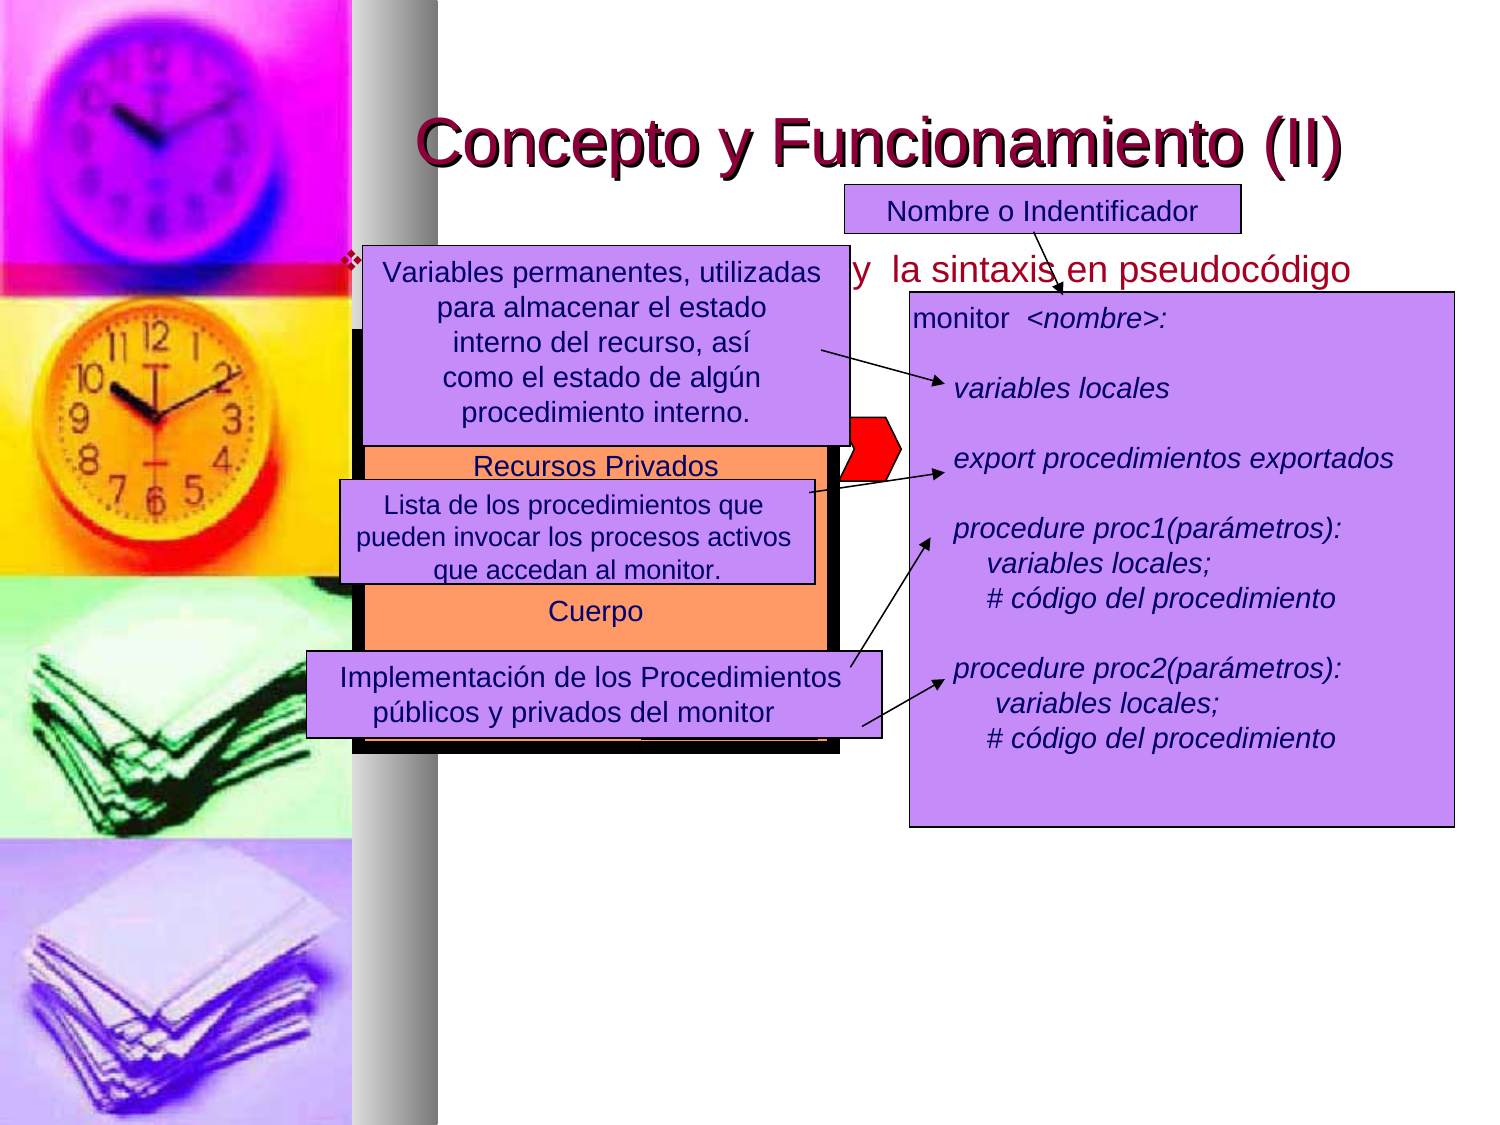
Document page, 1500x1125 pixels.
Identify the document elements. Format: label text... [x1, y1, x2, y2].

picture [0, 0, 352, 1125]
title Concepto y Funcionamiento (II) [399, 29, 1450, 246]
text_box y la sintaxis en pseudocódigo [1042, 246, 1383, 280]
text_box [838, 417, 902, 482]
text_box Recursos Privados Procedimientos Públicos (Procedimientos Privados) Cuerpo [358, 334, 834, 490]
text_box Recursos Privados Procedimientos Públicos (Procedimientos Privados) Cuerpo [358, 490, 834, 650]
text_box Nombre o Indentificador [844, 184, 1241, 234]
text_box Lista de los procedimientos que pueden invocar los procesos activos que accedan al monitor. [339, 479, 815, 585]
text_box Implementación de los Procedimientos públicos y privados del monitor [306, 650, 883, 739]
text_box Recursos Privados Procedimientos Públicos (Procedimientos Privados) Cuerpo [358, 739, 834, 748]
text_box monitor <nombre>: variables locales export procedimientos exportados procedure proc1(parámetros): variables locales; # código del procedimiento procedure proc2(parámetros): variables locales; # código del procedimiento [909, 292, 1455, 828]
text_box Variables permanentes, utilizadas para almacenar el estado interno del recurso, así como el estado de algún procedimiento interno. [362, 245, 851, 447]
text_box y la sintaxis en pseudocódigo [851, 246, 1051, 280]
text_box Monitor: la estructura [323, 204, 796, 330]
